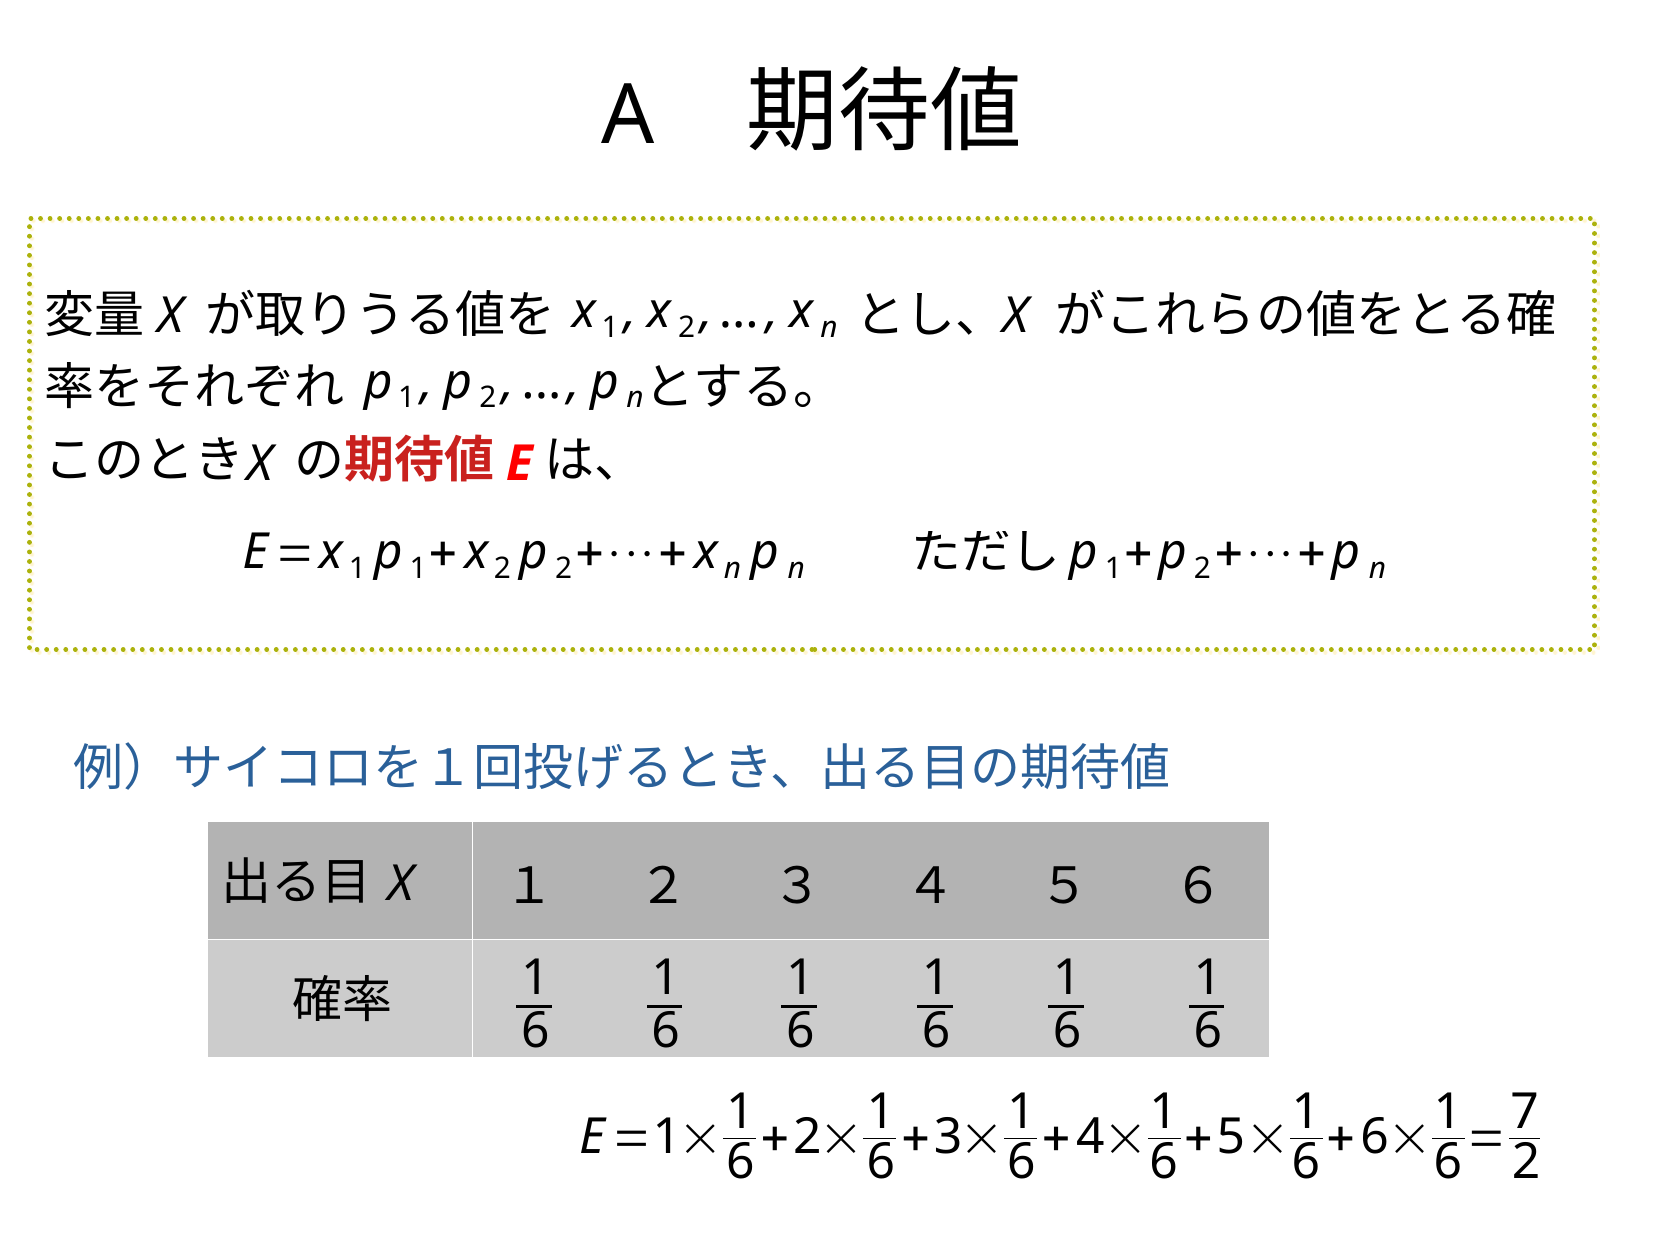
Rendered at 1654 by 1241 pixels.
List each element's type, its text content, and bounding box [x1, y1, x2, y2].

chart [562, 290, 845, 343]
chart [1181, 956, 1234, 1057]
chart [236, 442, 290, 490]
table_cell [208, 940, 472, 1057]
text_box 出る目 [206, 833, 414, 922]
chart [236, 531, 1394, 584]
chart [992, 295, 1046, 342]
chart [638, 956, 691, 1057]
chart [572, 1090, 1548, 1188]
table_header [208, 822, 472, 939]
chart [508, 956, 561, 1057]
text_box [29, 218, 1595, 266]
table_header [473, 822, 1269, 939]
text_box 変量 が取りうる値を とし、 がこれらの値をとる確率をそれぞれ とする。 このとき の期待値 は、 [29, 266, 1595, 500]
text_box [29, 500, 1595, 650]
text_box 確率 [277, 952, 485, 1040]
chart [909, 956, 962, 1057]
title A 期待値 [29, 29, 1595, 178]
table_cell [473, 940, 1269, 1057]
chart [147, 295, 201, 342]
chart [1040, 956, 1093, 1057]
text_box 例）サイコロを１回投げるとき、出る目の期待値 [59, 720, 1625, 808]
chart [354, 361, 652, 414]
text_box １ ２ ３ ４ ５ ６ [490, 838, 1288, 945]
chart [499, 442, 544, 489]
chart [773, 956, 826, 1057]
chart [377, 863, 431, 910]
